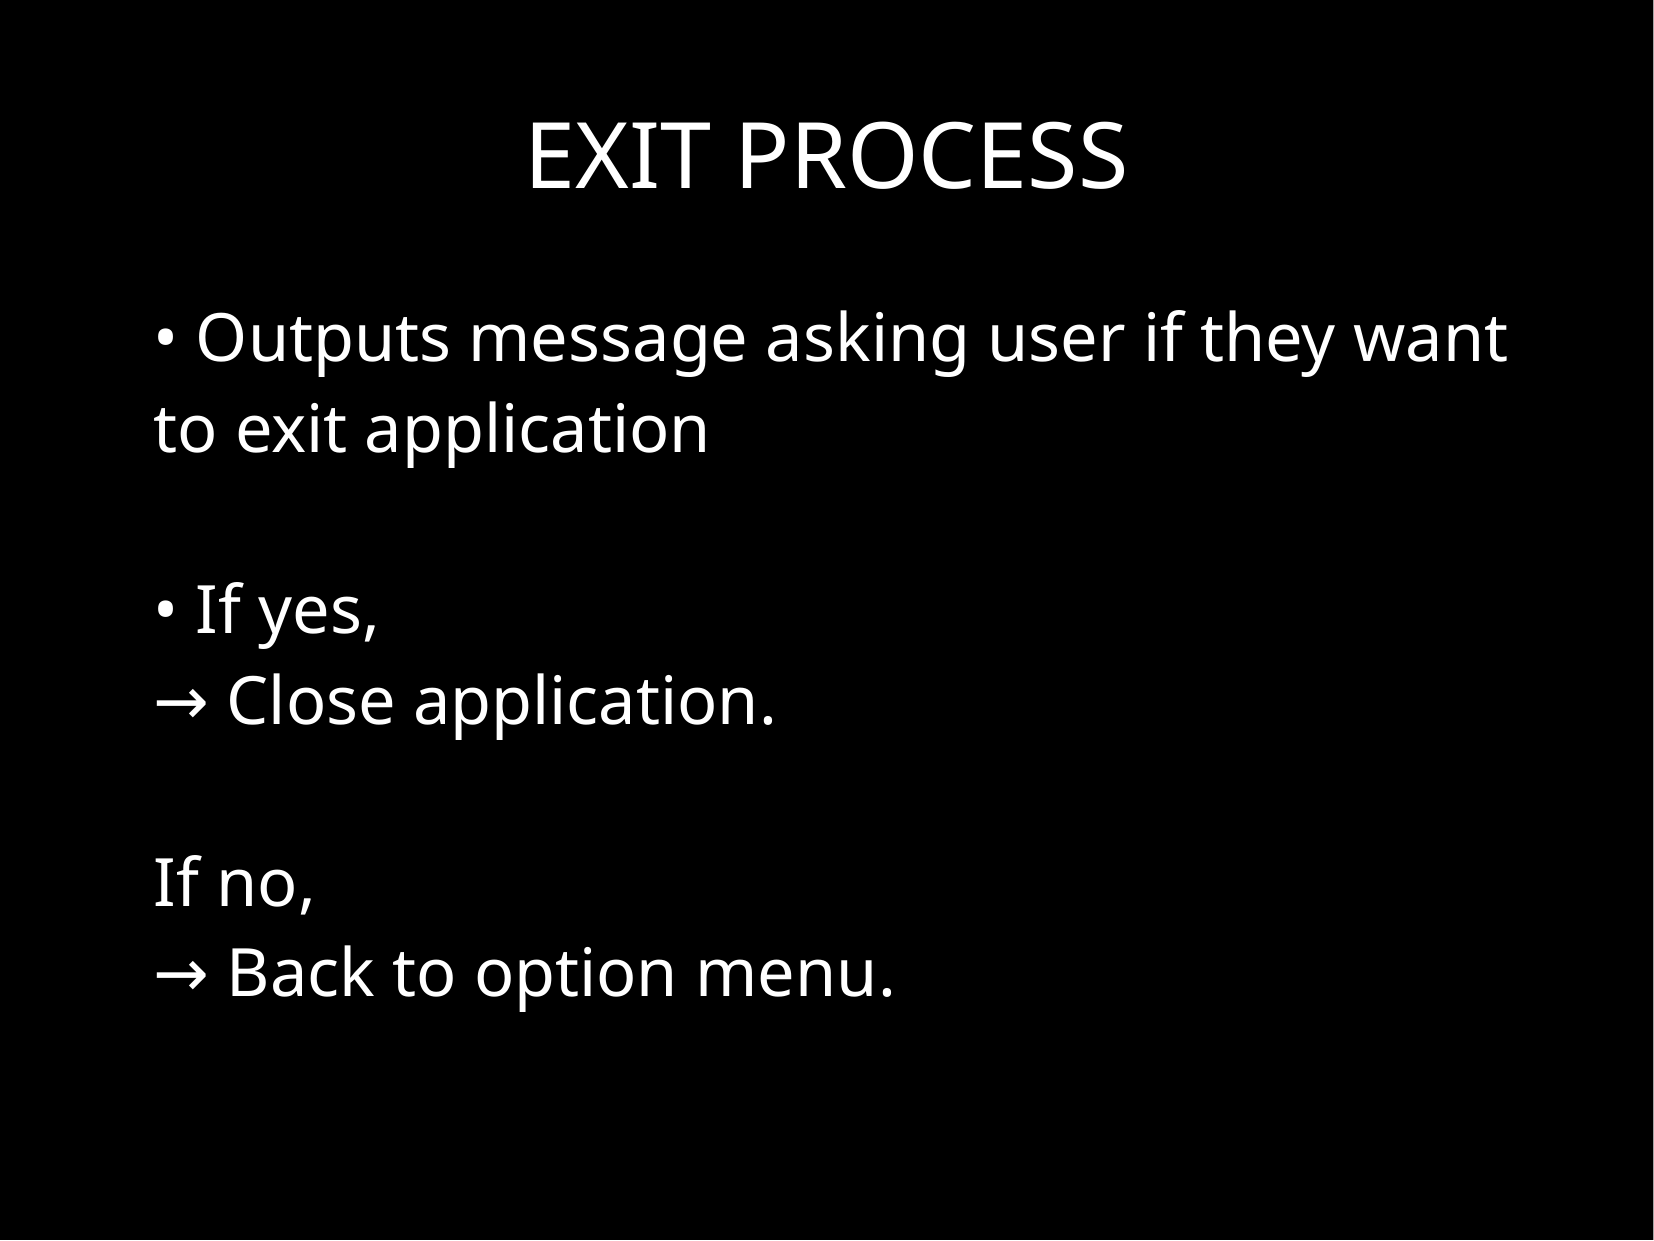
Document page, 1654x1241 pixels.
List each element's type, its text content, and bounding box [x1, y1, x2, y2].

title EXIT PROCESS [82, 49, 1571, 257]
list • Outputs message asking user if they want to exit application • If yes, → Close application. If no, → Back to option menu. [82, 290, 1571, 1109]
